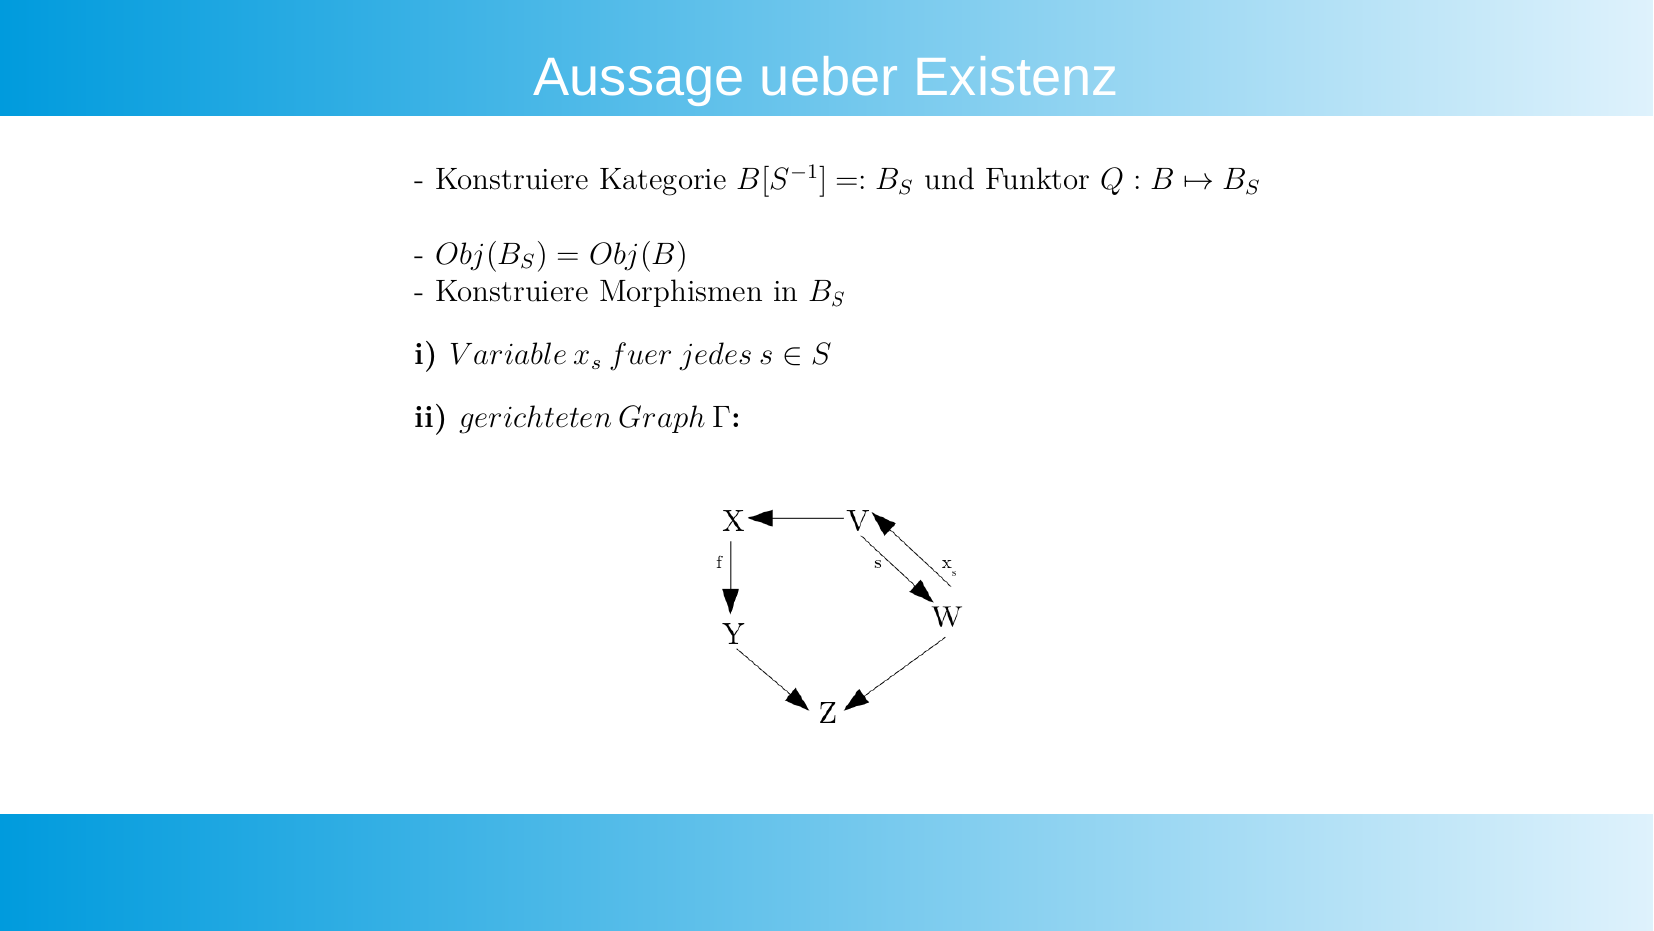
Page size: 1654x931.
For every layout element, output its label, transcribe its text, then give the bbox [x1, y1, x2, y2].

picture [685, 497, 1016, 745]
title Aussage ueber Existenz [82, 37, 1571, 116]
picture [395, 161, 1276, 443]
